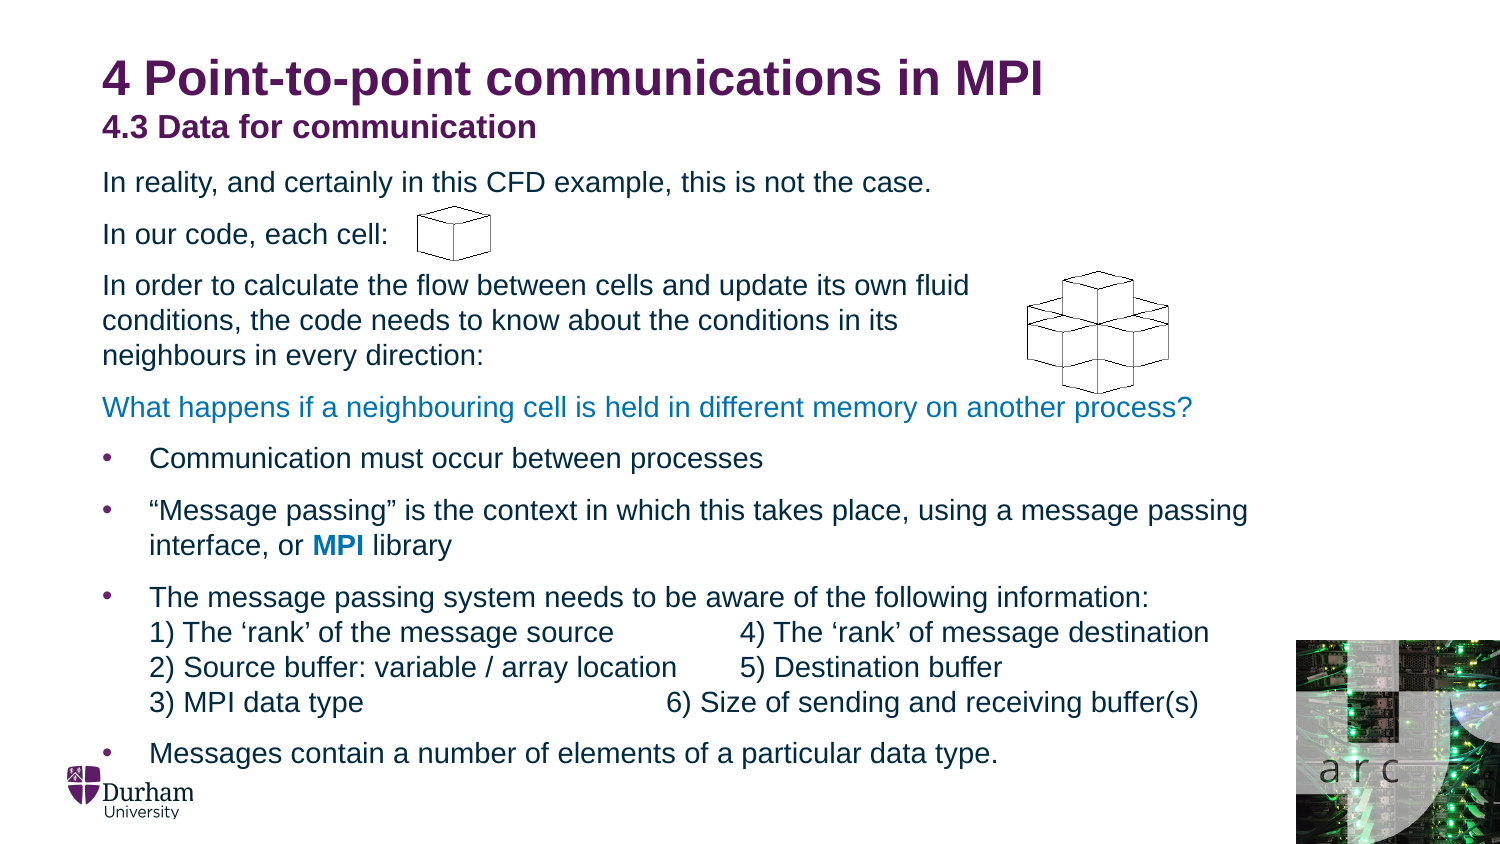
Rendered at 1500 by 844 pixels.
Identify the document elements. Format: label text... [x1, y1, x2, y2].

list In reality, and certainly in this CFD example, this is not the case. In our code, each cell: In order to calculate the flow between cells and update its own fluid conditions, the code needs to know about the conditions in its neighbours in every direction: What happens if a neighbouring cell is held in different memory on another process? Communication must occur between processes “Message passing” is the context in which this takes place, using a message passing interface, or MPI library The message passing system needs to be aware of the following information: 1) The ‘rank’ of the message source 4) The ‘rank’ of message destination 2) Source buffer: variable / array location 5) Destination buffer 3) MPI data type 6) Size of sending and receiving buffer(s) Messages contain a number of elements of a particular data type. [101, 163, 1258, 502]
title 4 Point-to-point communications in MPI 4.3 Data for communication [101, 45, 1399, 154]
picture [417, 205, 491, 261]
picture [1296, 640, 1500, 844]
picture [67, 766, 193, 819]
picture [1027, 270, 1169, 394]
